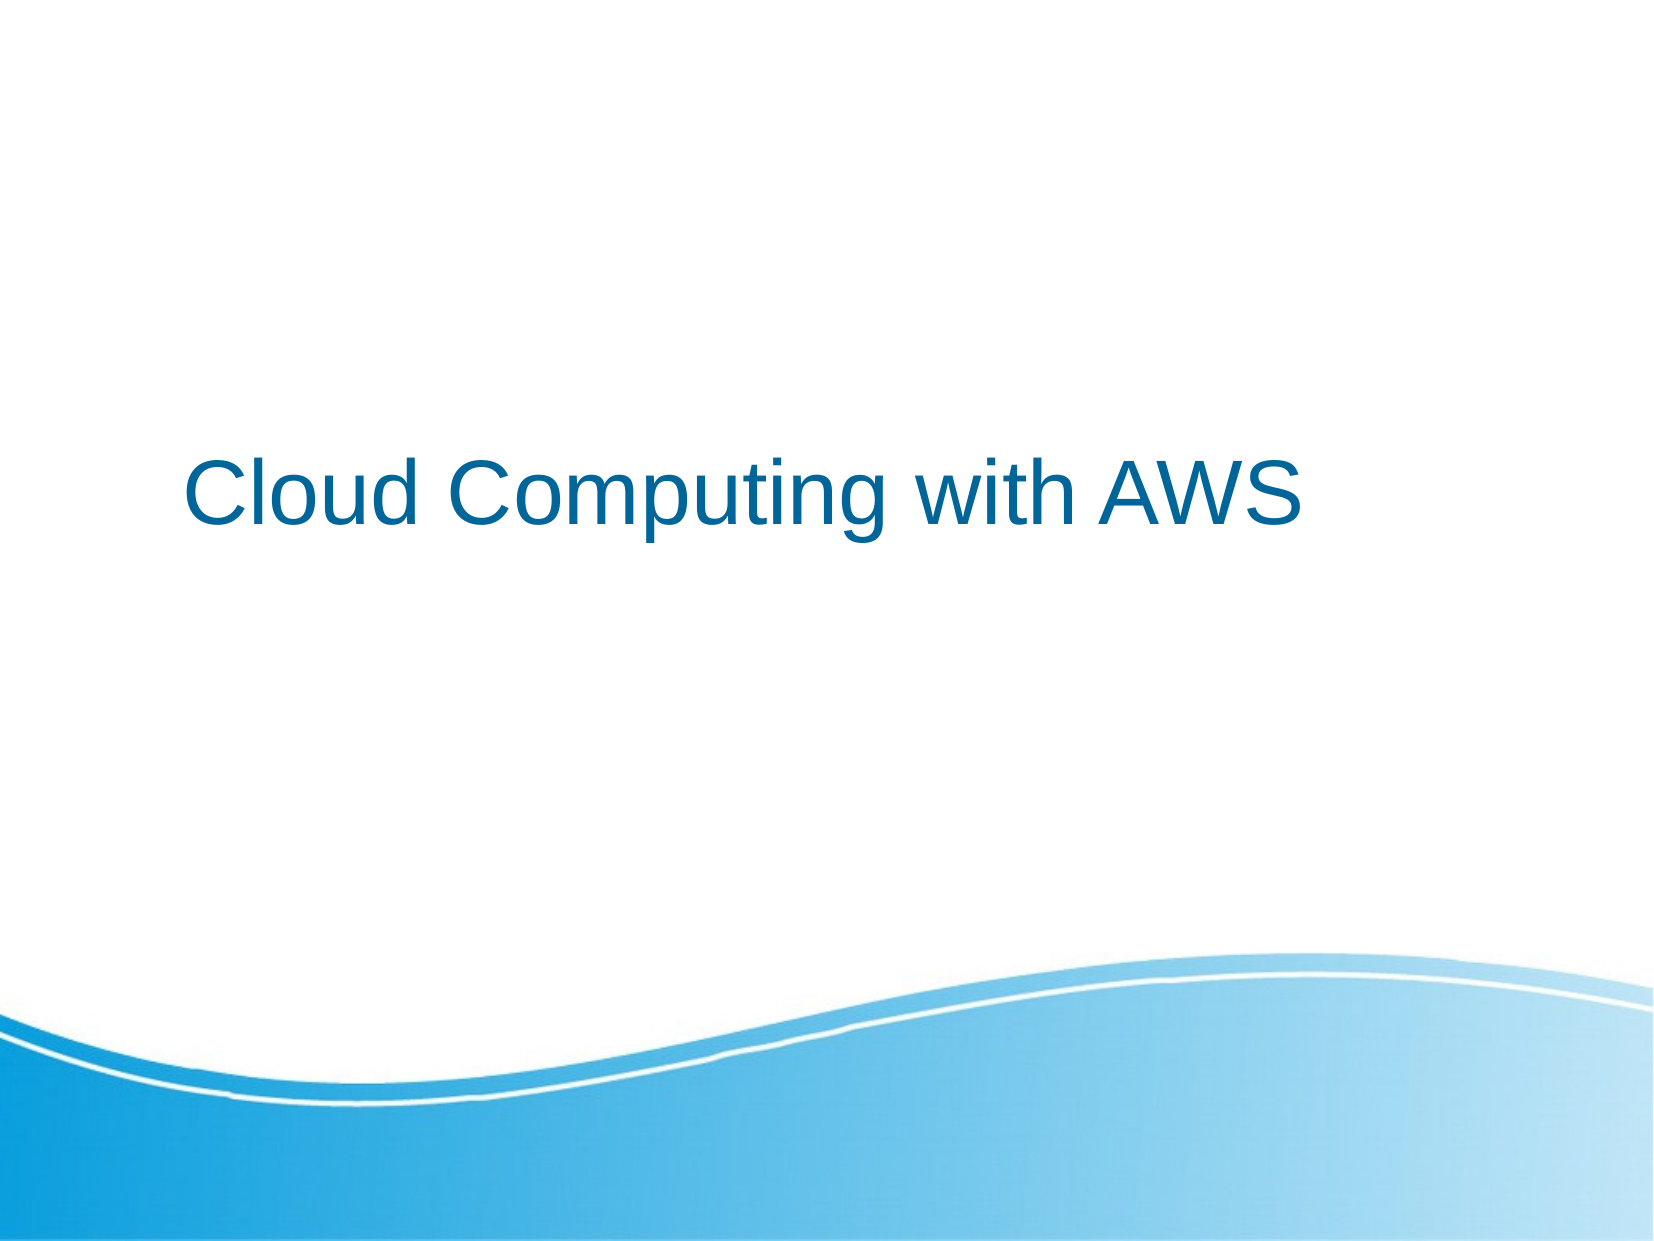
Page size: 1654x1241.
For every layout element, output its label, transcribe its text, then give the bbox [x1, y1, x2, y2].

title Cloud Computing with AWS [0, 384, 1489, 592]
